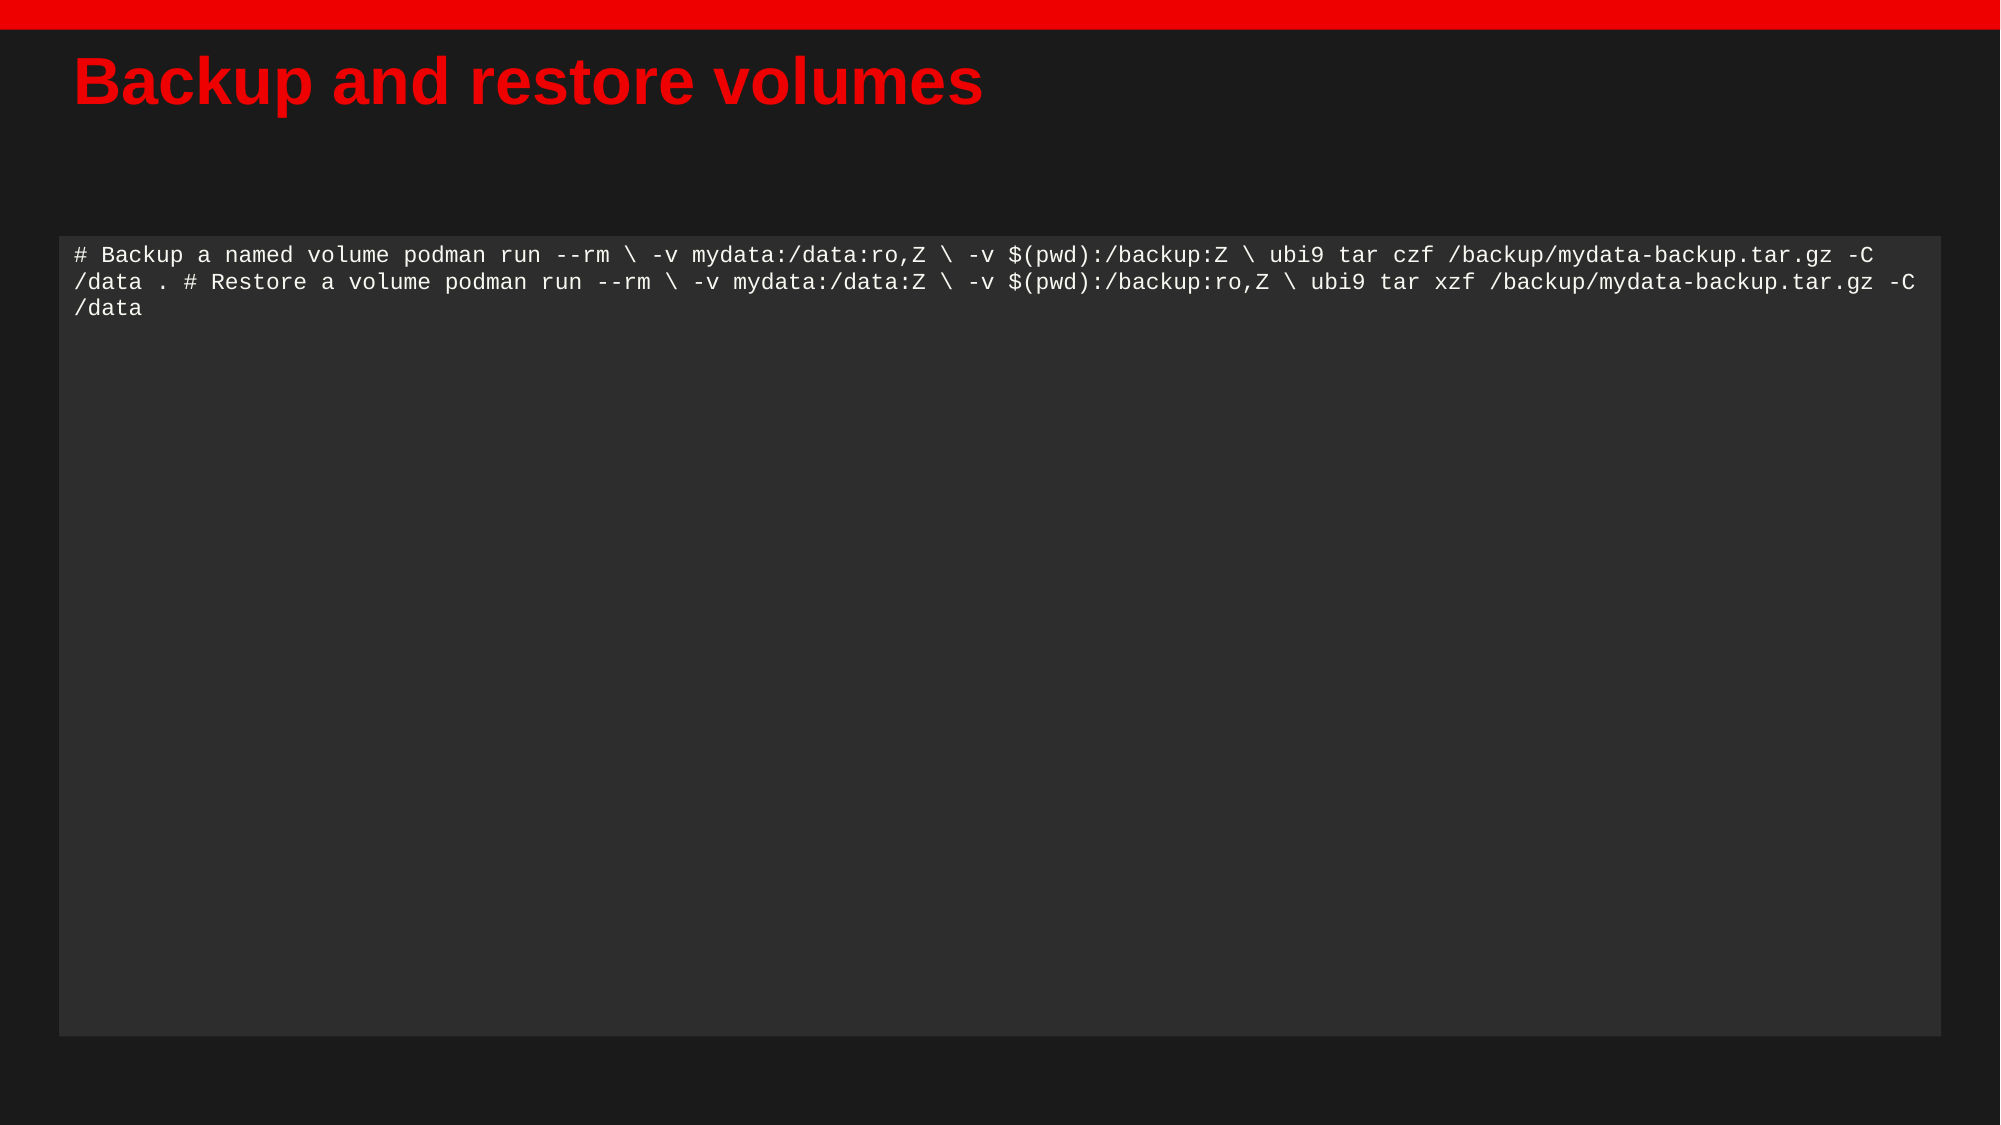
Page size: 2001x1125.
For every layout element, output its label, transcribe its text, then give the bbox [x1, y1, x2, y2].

text_box Backup and restore volumes [59, 36, 1942, 208]
text_box # Backup a named volume podman run --rm \ -v mydata:/data:ro,Z \ -v $(pwd):/backup:Z \ ubi9 tar czf /backup/mydata-backup.tar.gz -C /data . # Restore a volume podman run --rm \ -v mydata:/data:Z \ -v $(pwd):/backup:ro,Z \ ubi9 tar xzf /backup/mydata-backup.tar.gz -C /data [59, 236, 1942, 1037]
text_box [0, 0, 2001, 30]
